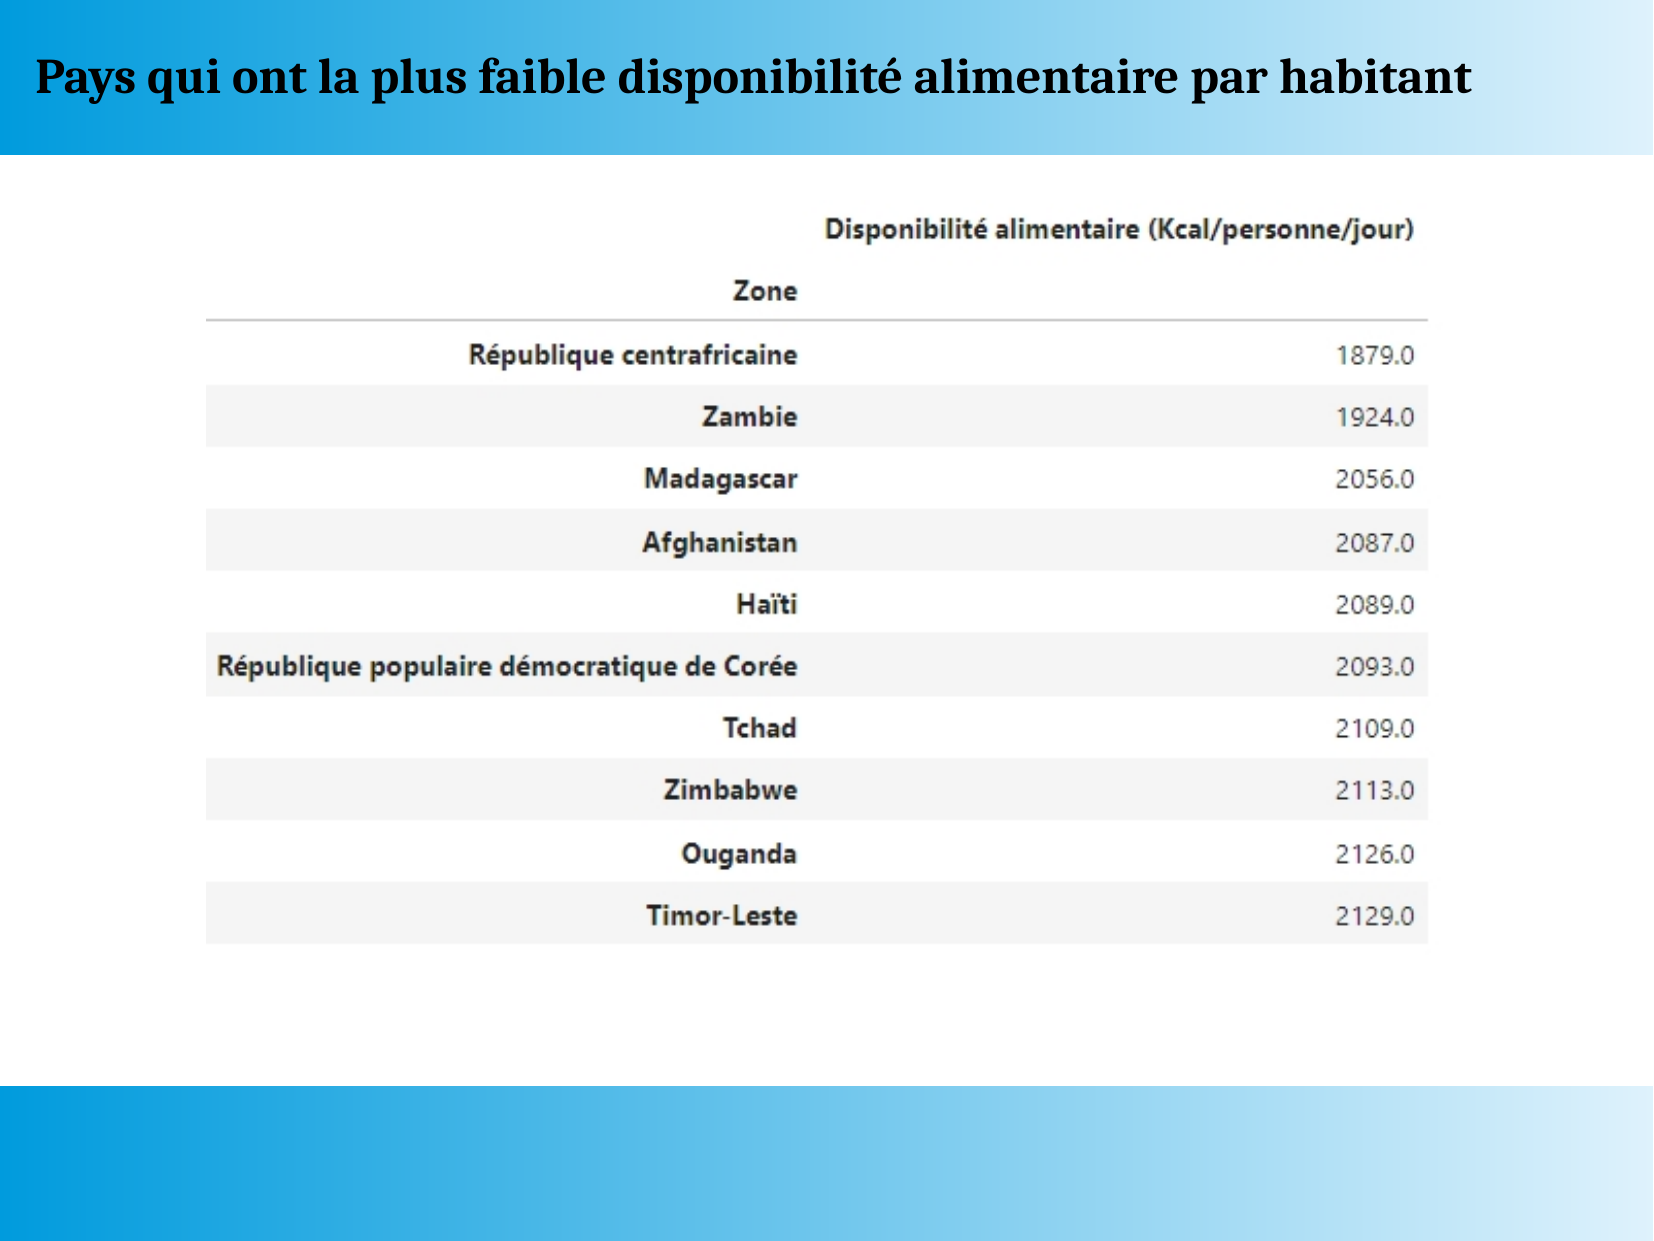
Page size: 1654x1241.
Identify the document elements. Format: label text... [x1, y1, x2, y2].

picture [206, 200, 1447, 969]
title Pays qui ont la plus faible disponibilité alimentaire par habitant [35, 25, 1524, 130]
